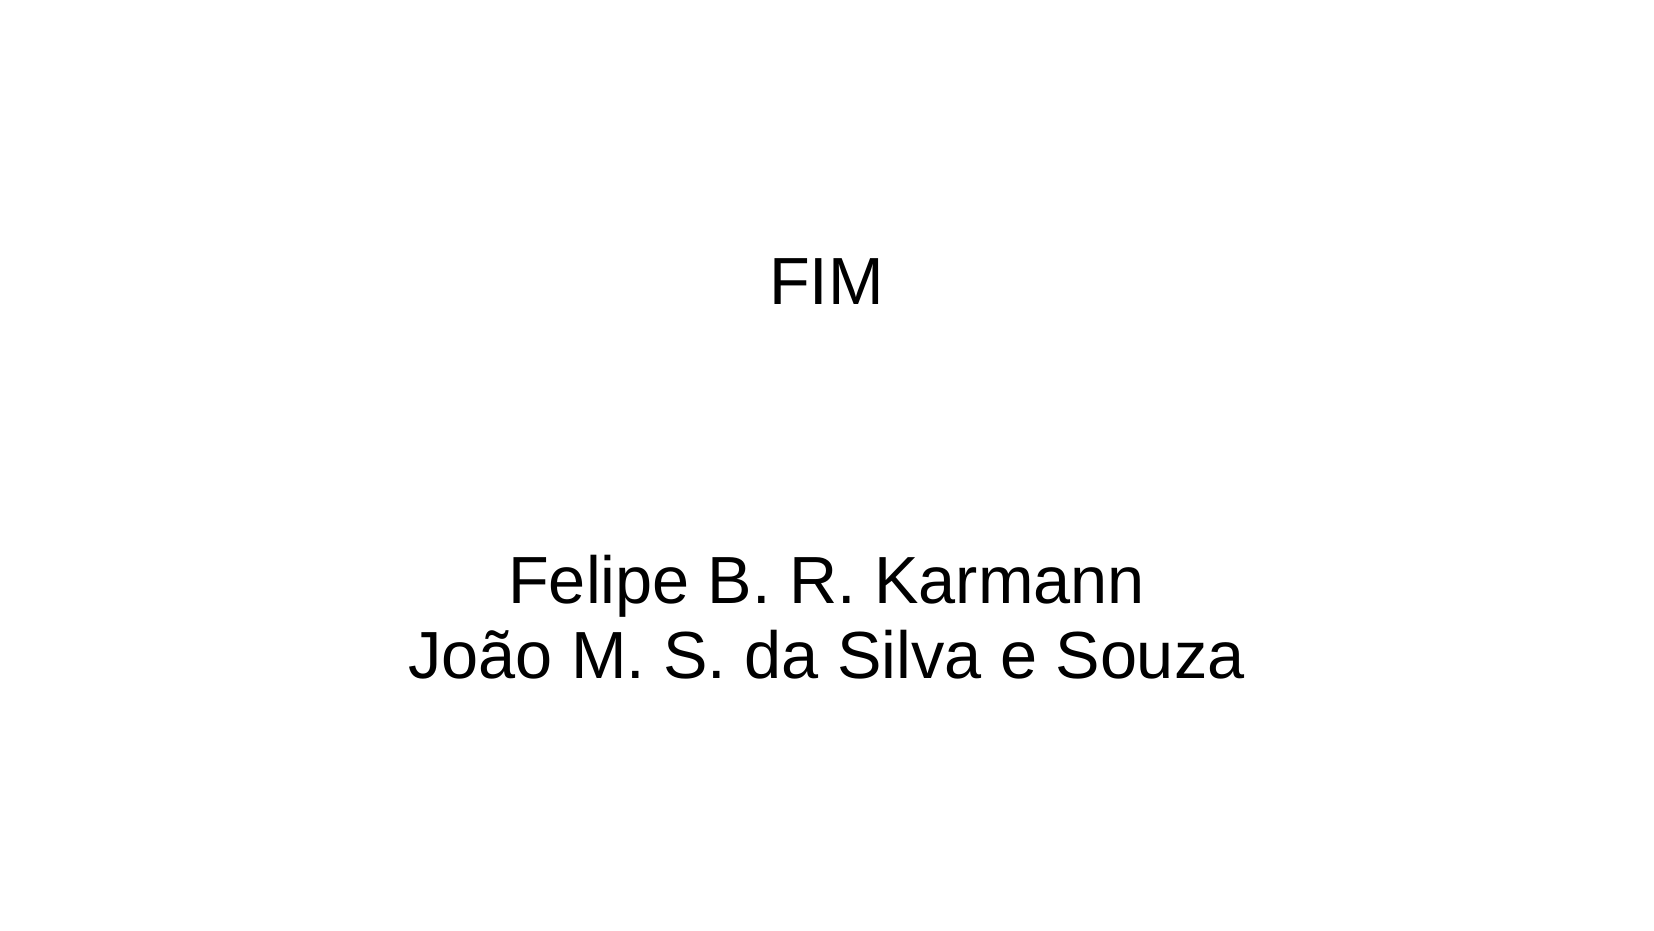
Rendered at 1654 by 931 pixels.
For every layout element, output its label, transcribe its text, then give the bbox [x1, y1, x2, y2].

subtitle FIM Felipe B. R. Karmann João M. S. da Silva e Souza [82, 169, 1571, 768]
